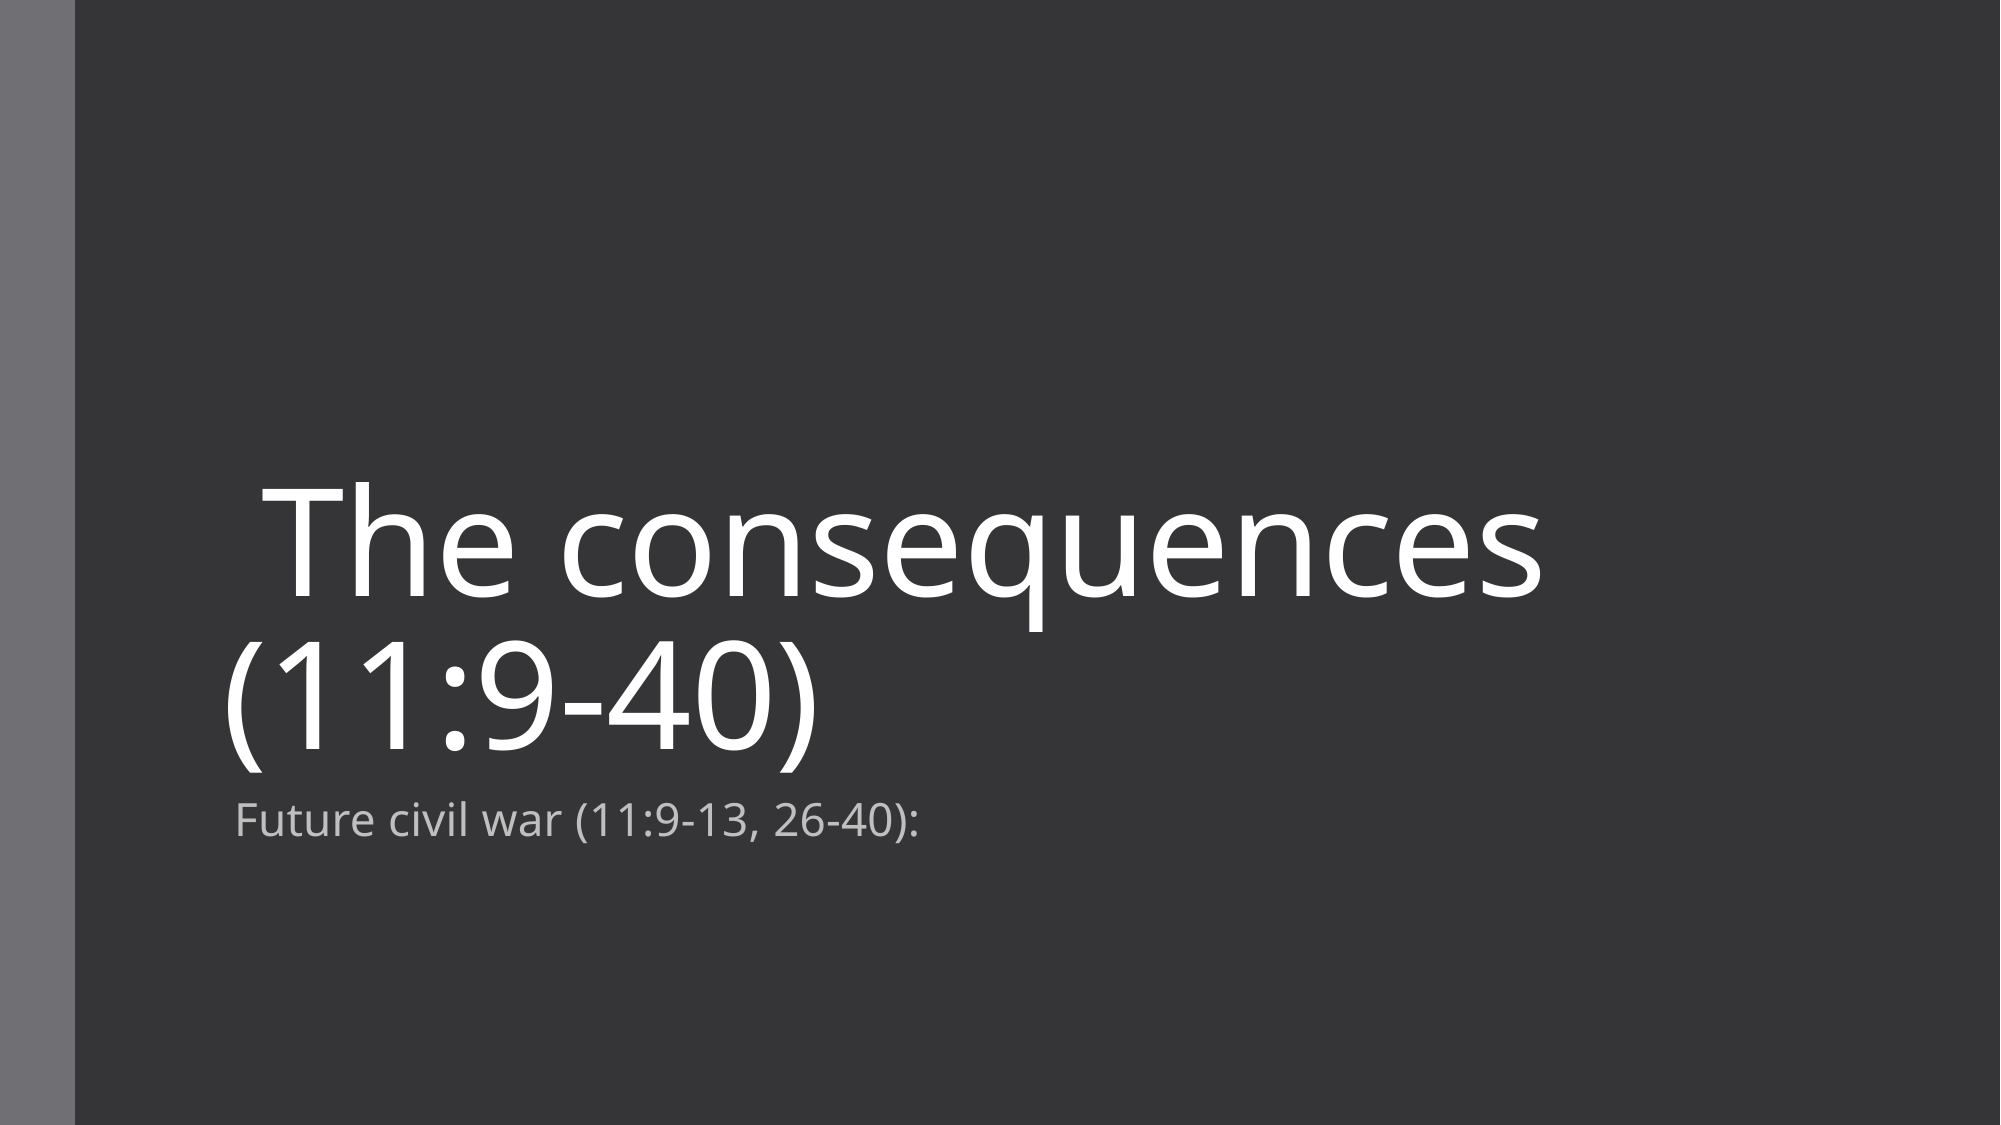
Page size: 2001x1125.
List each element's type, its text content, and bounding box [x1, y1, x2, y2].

title The consequences (11:9-40) [206, 124, 1752, 787]
subtitle Future civil war (11:9-13, 26-40): [206, 787, 1752, 1066]
